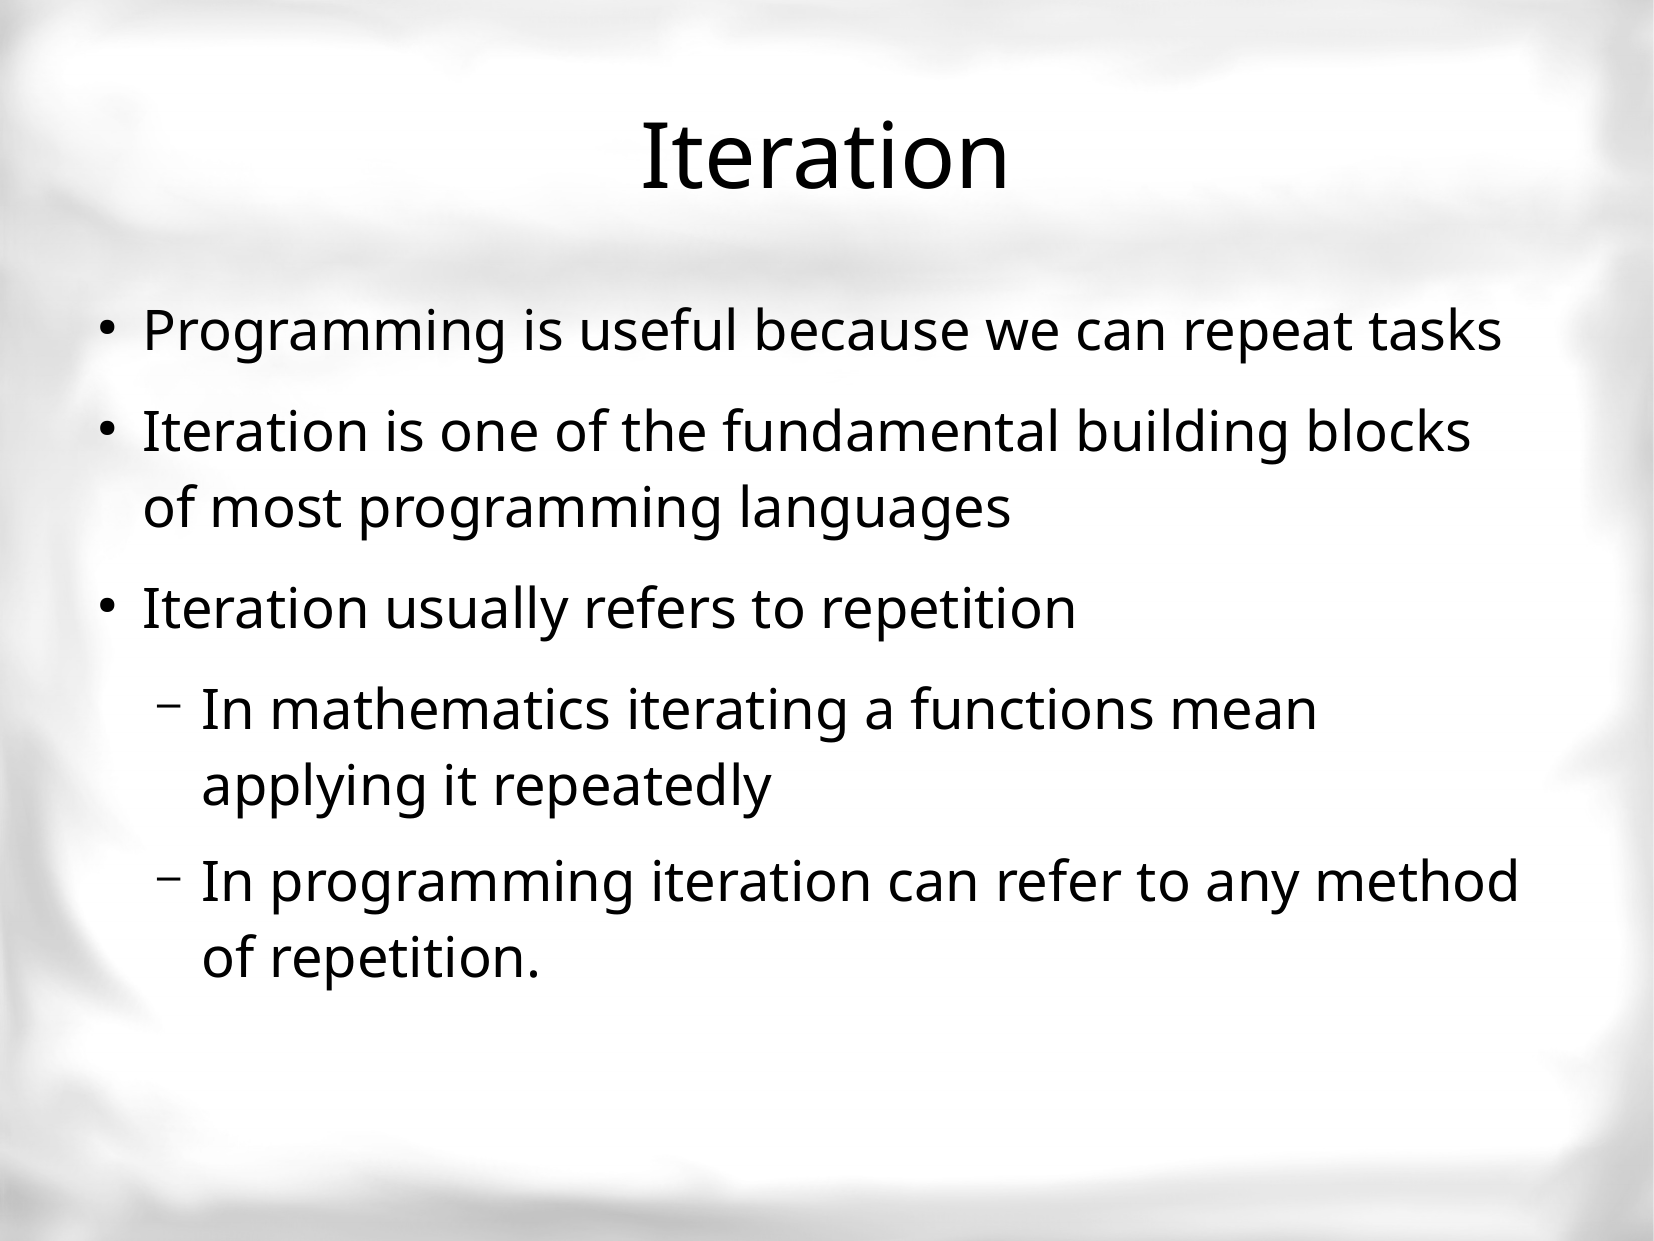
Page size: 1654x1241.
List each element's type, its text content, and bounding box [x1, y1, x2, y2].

picture [0, 0, 1654, 1241]
title Iteration [82, 49, 1571, 257]
list Programming is useful because we can repeat tasks Iteration is one of the fundamental building blocks of most programming languages Iteration usually refers to repetition In mathematics iterating a functions mean applying it repeatedly In programming iteration can refer to any method of repetition. [82, 290, 1538, 1010]
